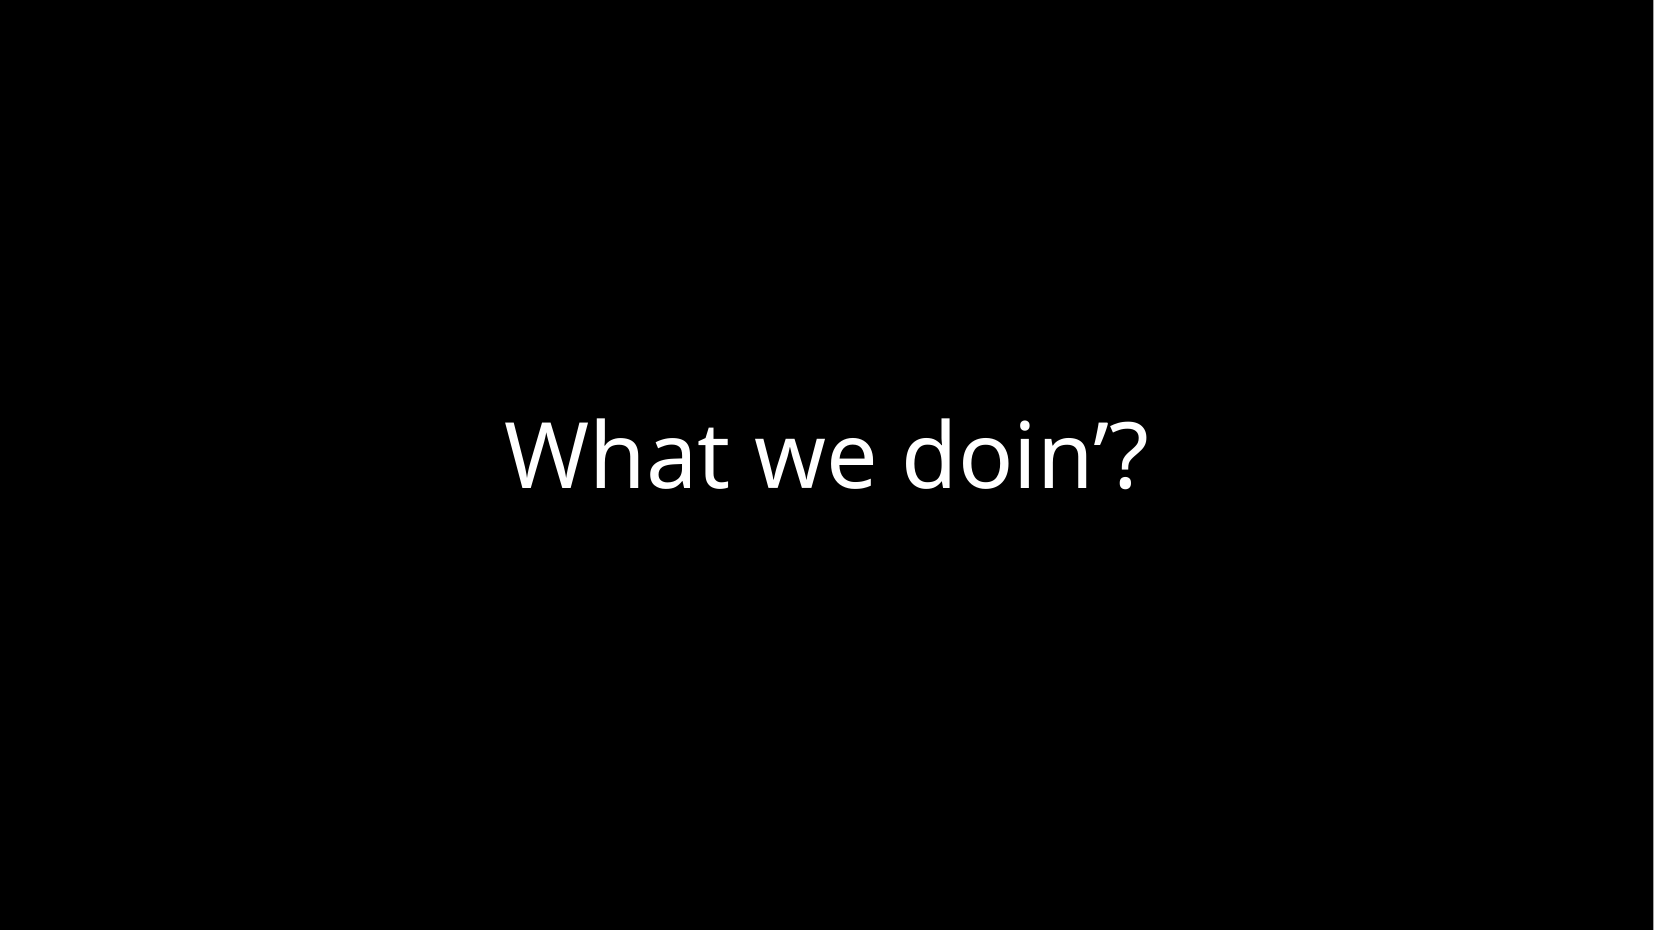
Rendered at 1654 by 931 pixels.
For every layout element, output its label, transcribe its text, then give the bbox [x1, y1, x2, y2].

title What we doin’? [82, 375, 1571, 531]
